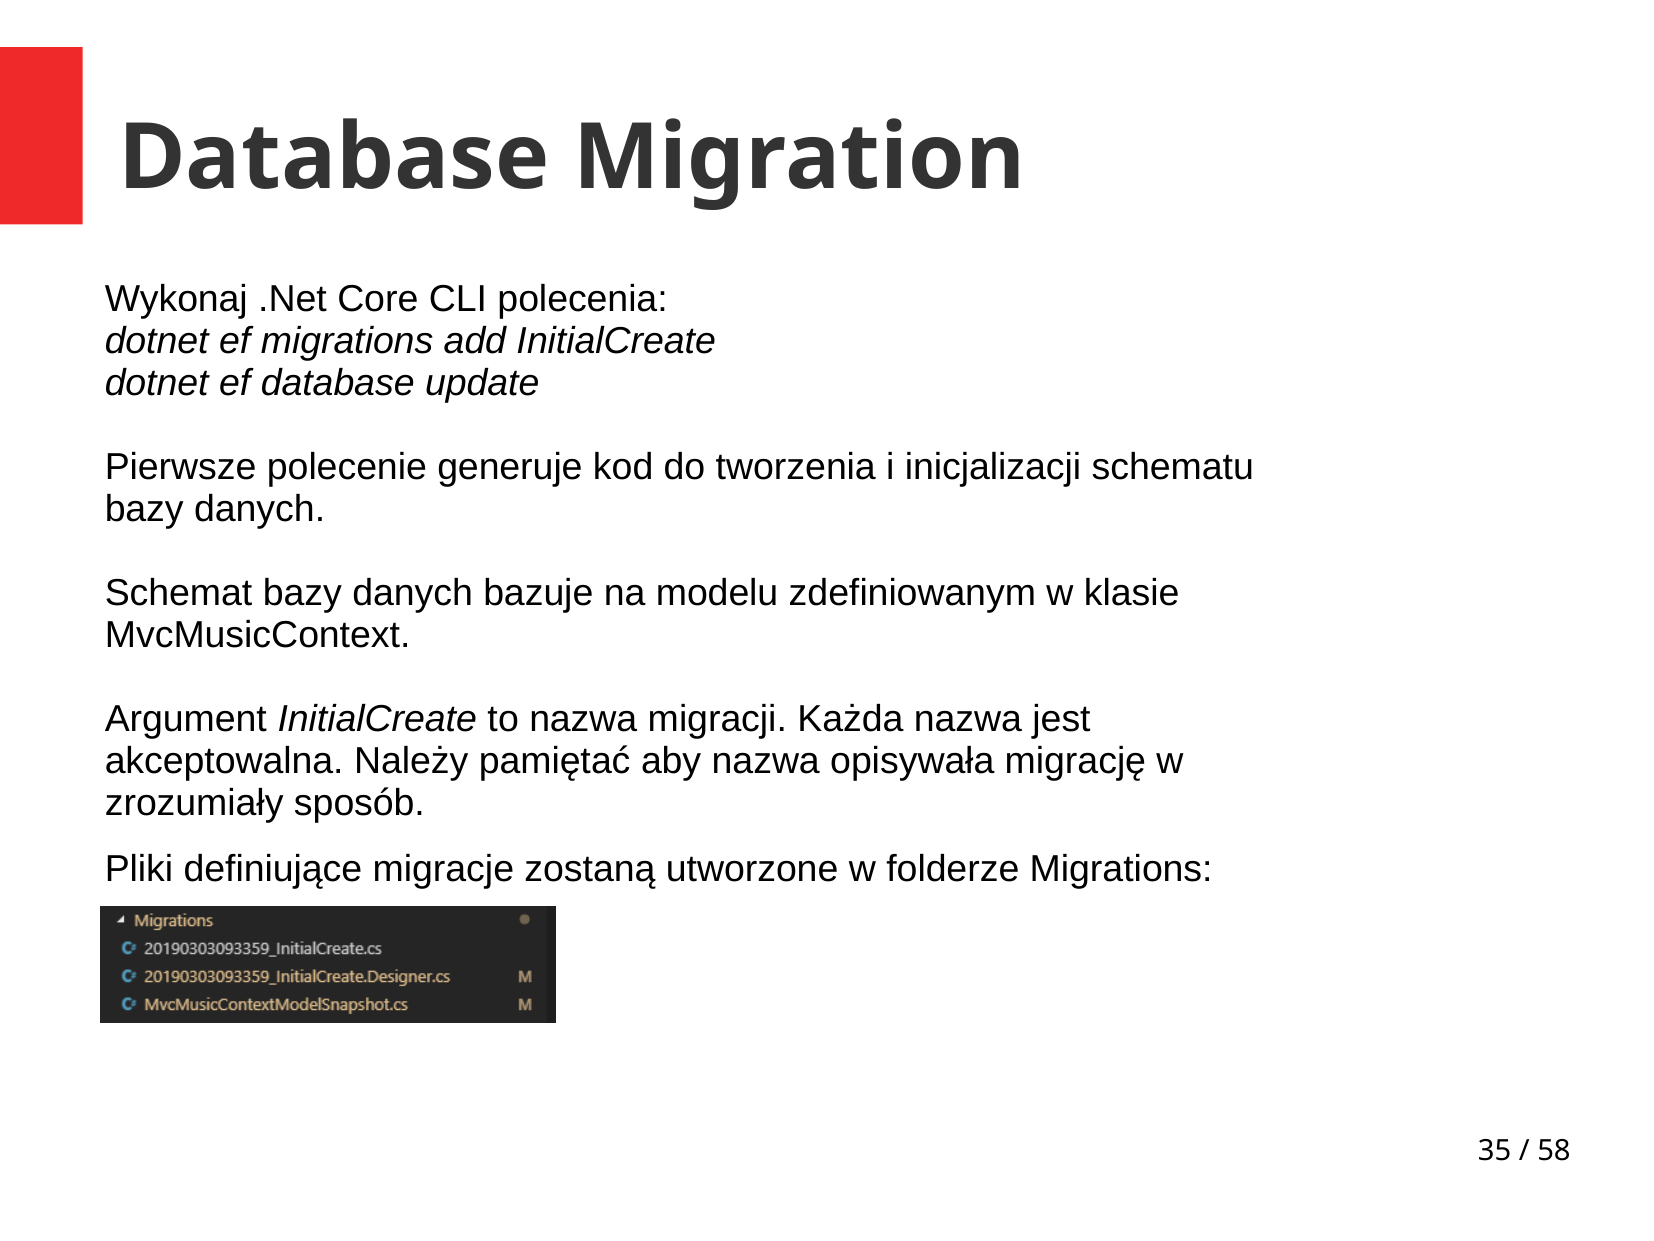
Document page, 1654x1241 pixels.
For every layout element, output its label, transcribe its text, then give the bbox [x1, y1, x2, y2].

text_box Wykonaj .Net Core CLI polecenia: dotnet ef migrations add InitialCreate dotnet ef database update Pierwsze polecenie generuje kod do tworzenia i inicjalizacji schematu bazy danych. Schemat bazy danych bazuje na modelu zdefiniowanym w klasie MvcMusicContext. Argument InitialCreate to nazwa migracji. Każda nazwa jest akceptowalna. Należy pamiętać aby nazwa opisywała migrację w zrozumiały sposób. [90, 270, 1336, 831]
text_box Pliki definiujące migracje zostaną utworzone w folderze Migrations: [90, 840, 1396, 897]
title Database Migration [118, 49, 1571, 257]
picture [100, 906, 556, 1024]
